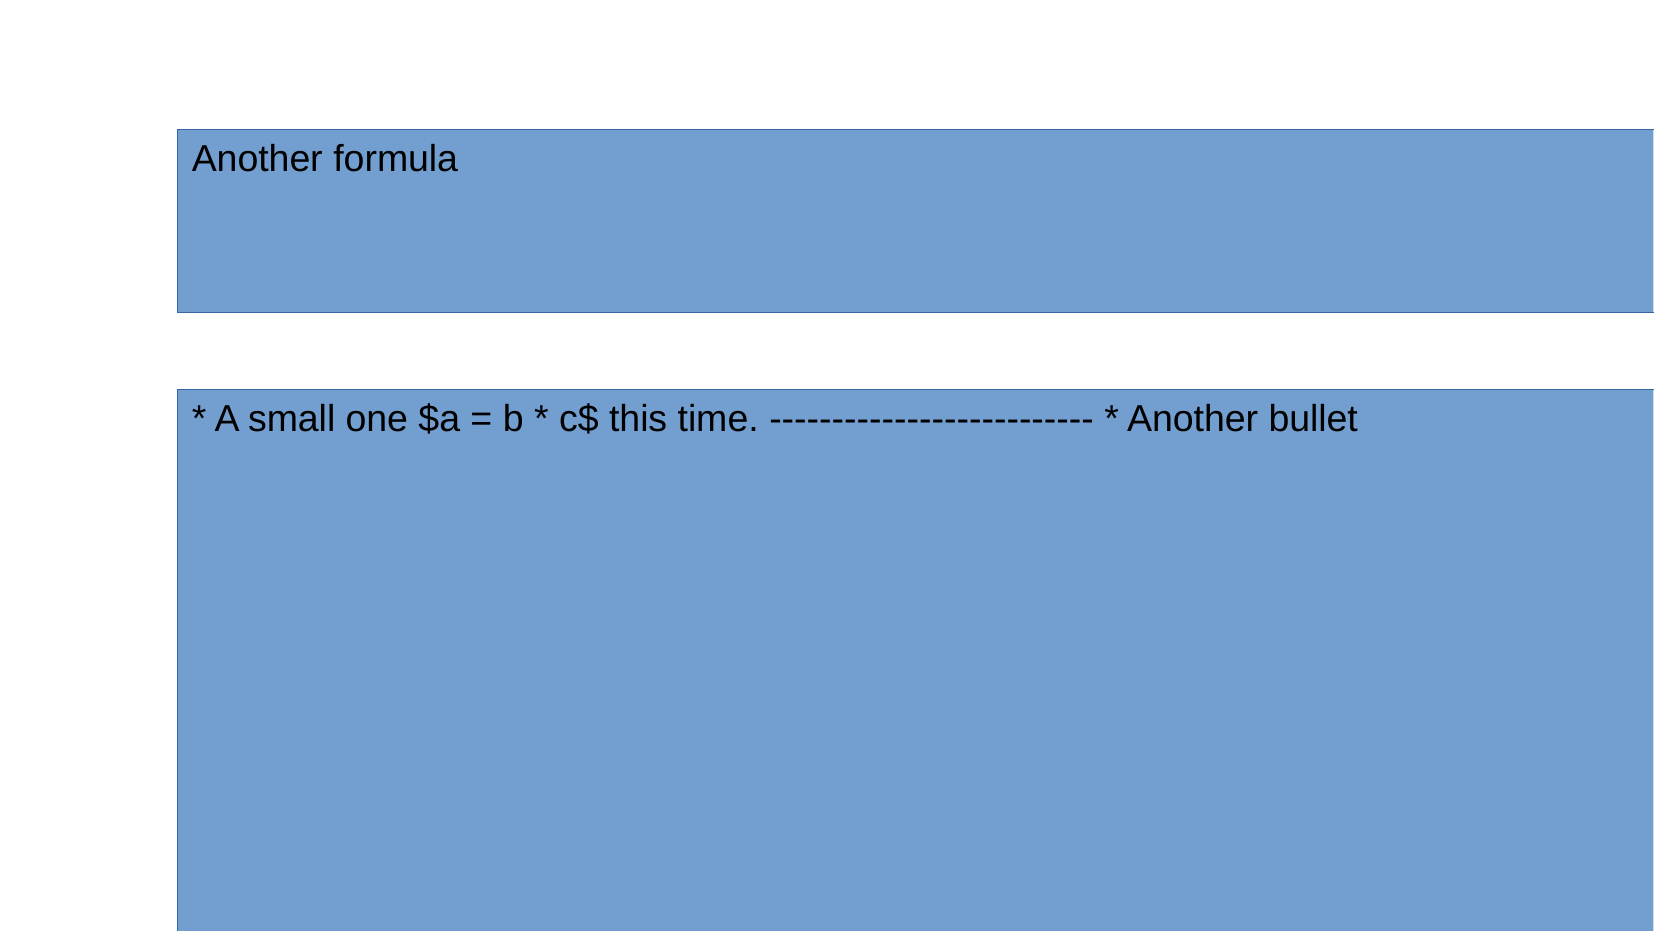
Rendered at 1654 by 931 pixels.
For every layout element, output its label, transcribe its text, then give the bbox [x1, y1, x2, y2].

text_box * A small one $a = b * c$ this time. -------------------------- * Another bullet [177, 389, 1654, 931]
text_box Another formula [177, 129, 1654, 313]
